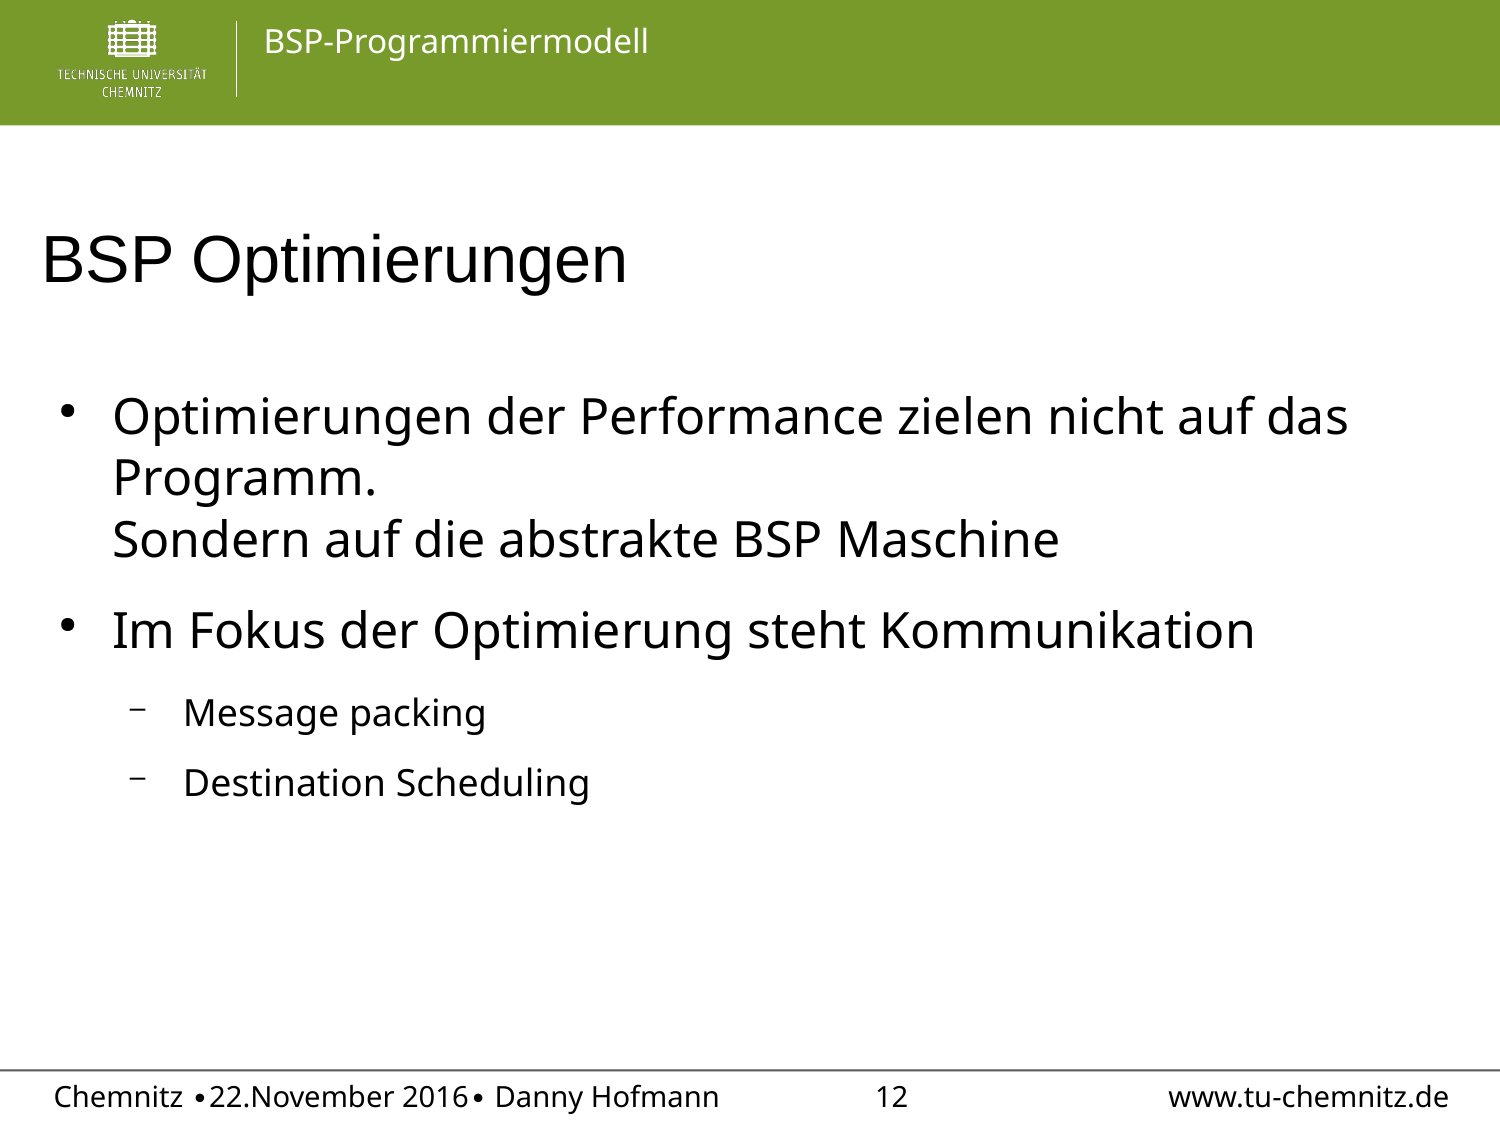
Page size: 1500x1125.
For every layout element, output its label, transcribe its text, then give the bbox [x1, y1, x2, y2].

title BSP Optimierungen [41, 162, 1459, 362]
list Optimierungen der Performance zielen nicht auf das Programm. Sondern auf die abstrakte BSP Maschine Im Fokus der Optimierung steht Kommunikation Message packing Destination Scheduling [41, 385, 1459, 1035]
picture [25, 0, 239, 130]
